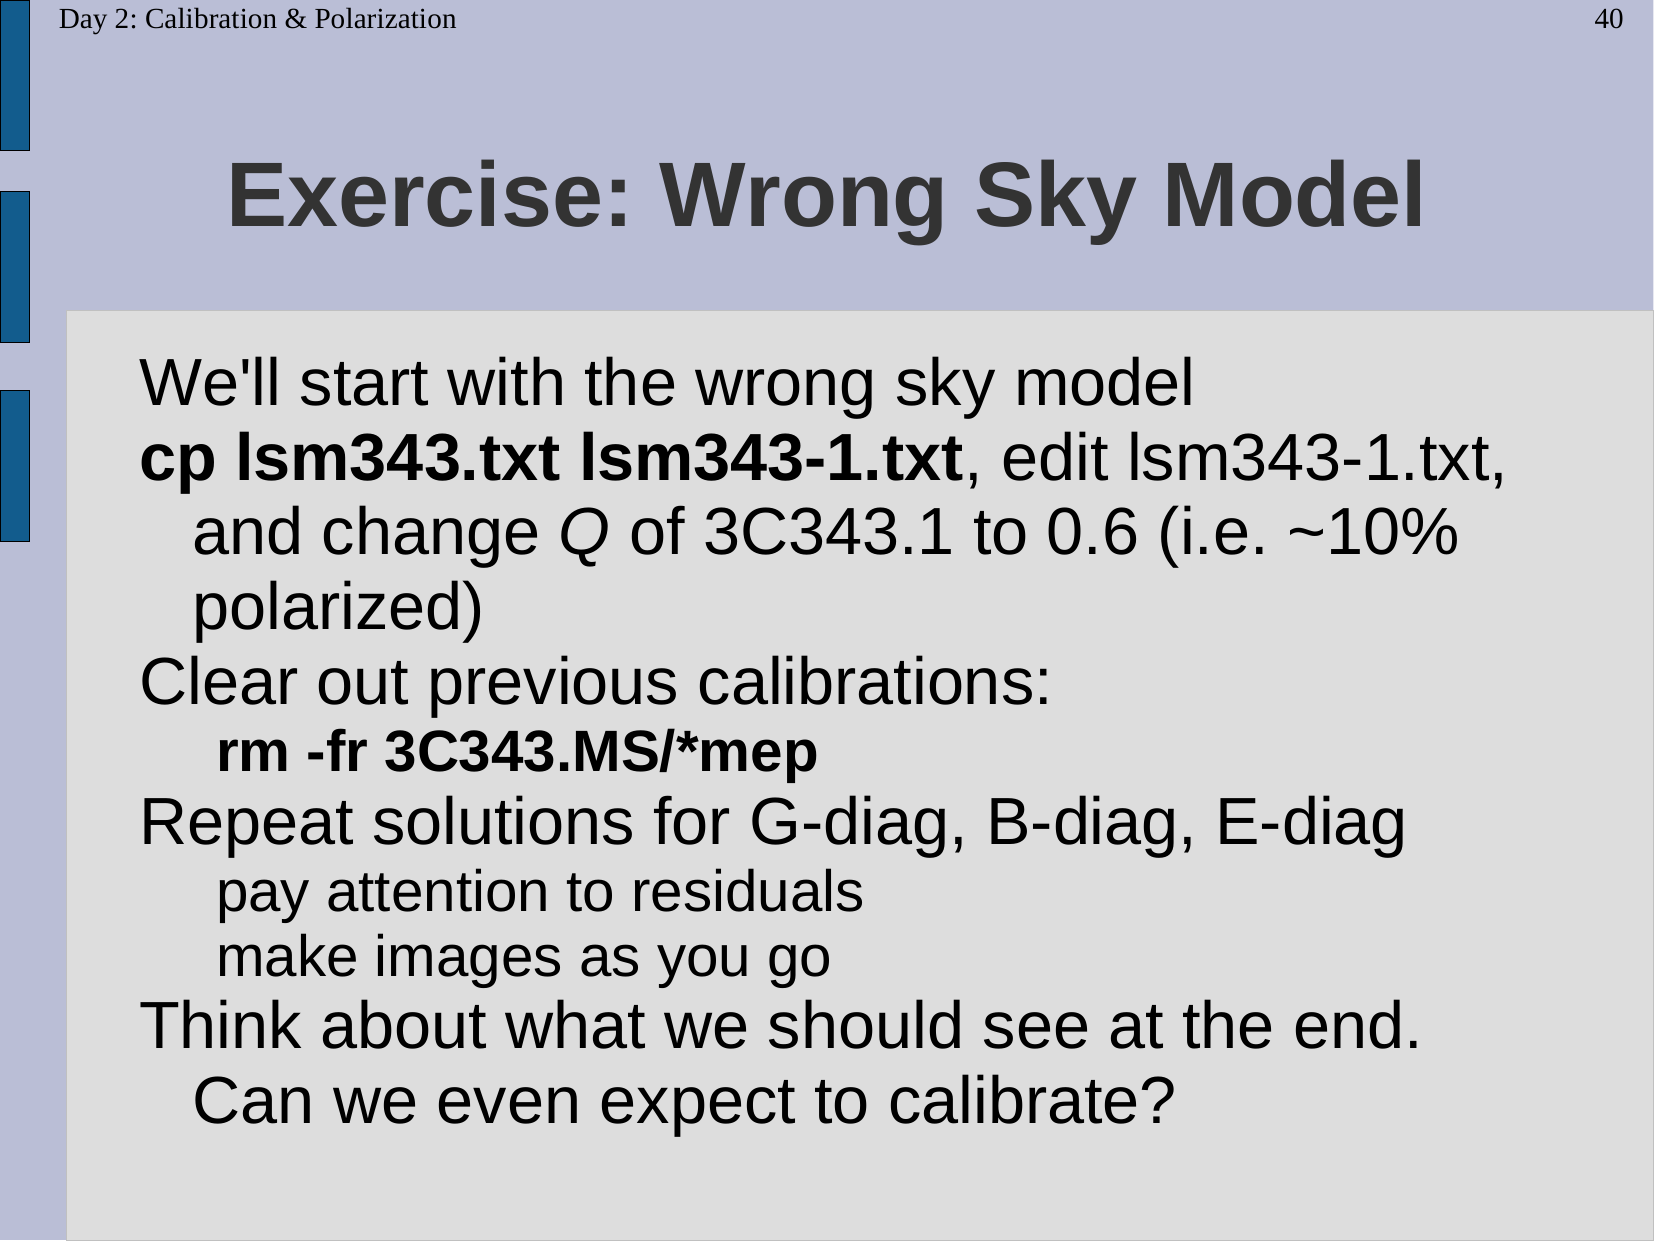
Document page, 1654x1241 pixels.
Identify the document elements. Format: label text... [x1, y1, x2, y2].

title Exercise: Wrong Sky Model [121, 98, 1534, 291]
list We'll start with the wrong sky model cp lsm343.txt lsm343-1.txt, edit lsm343-1.txt, and change Q of 3C343.1 to 0.6 (i.e. ~10% polarized) Clear out previous calibrations: rm -fr 3C343.MS/*mep Repeat solutions for G-diag, B-diag, E-diag pay attention to residuals make images as you go Think about what we should see at the end. Can we even expect to calibrate? [121, 344, 1534, 1171]
